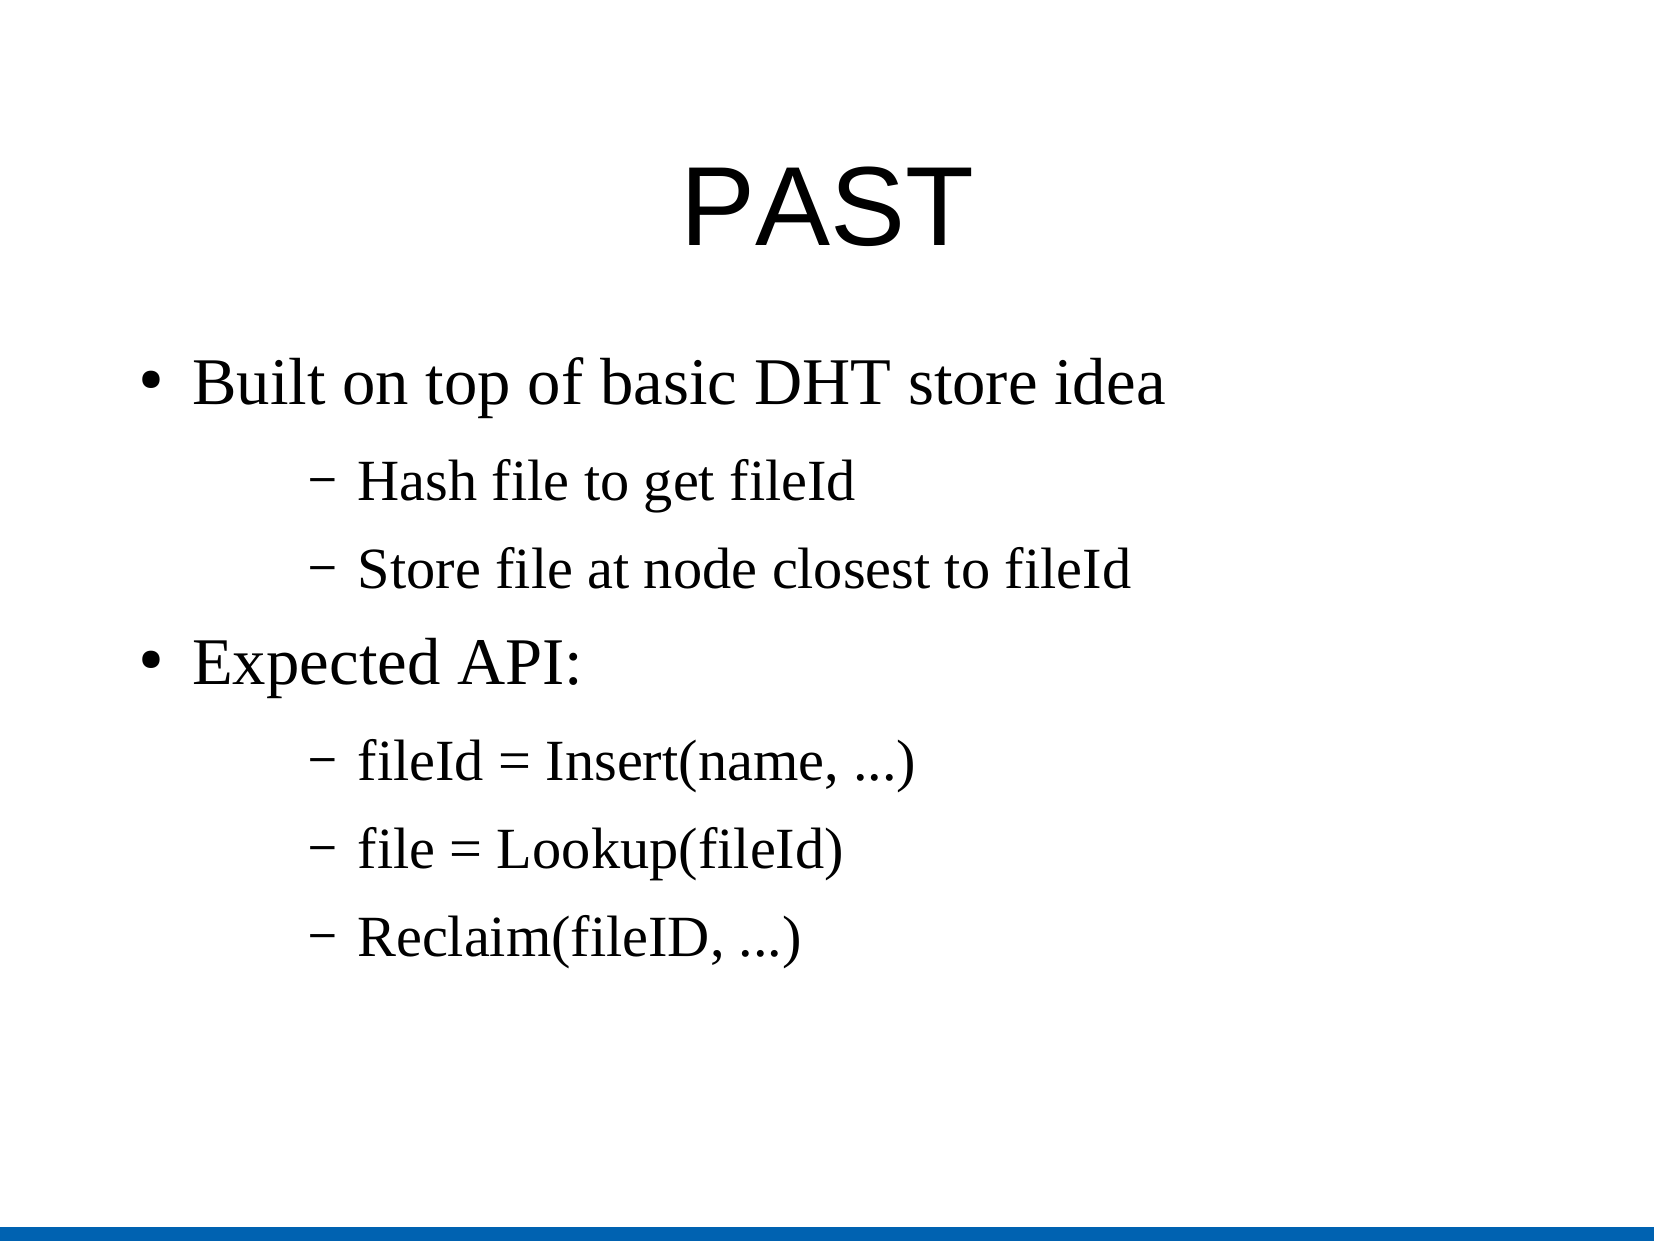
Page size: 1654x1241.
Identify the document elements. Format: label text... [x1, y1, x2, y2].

list Built on top of basic DHT store idea Hash file to get fileId Store file at node closest to fileId Expected API: fileId = Insert(name, ...) file = Lookup(fileId) Reclaim(fileID, ...) [121, 344, 1533, 1127]
title PAST [121, 102, 1533, 311]
